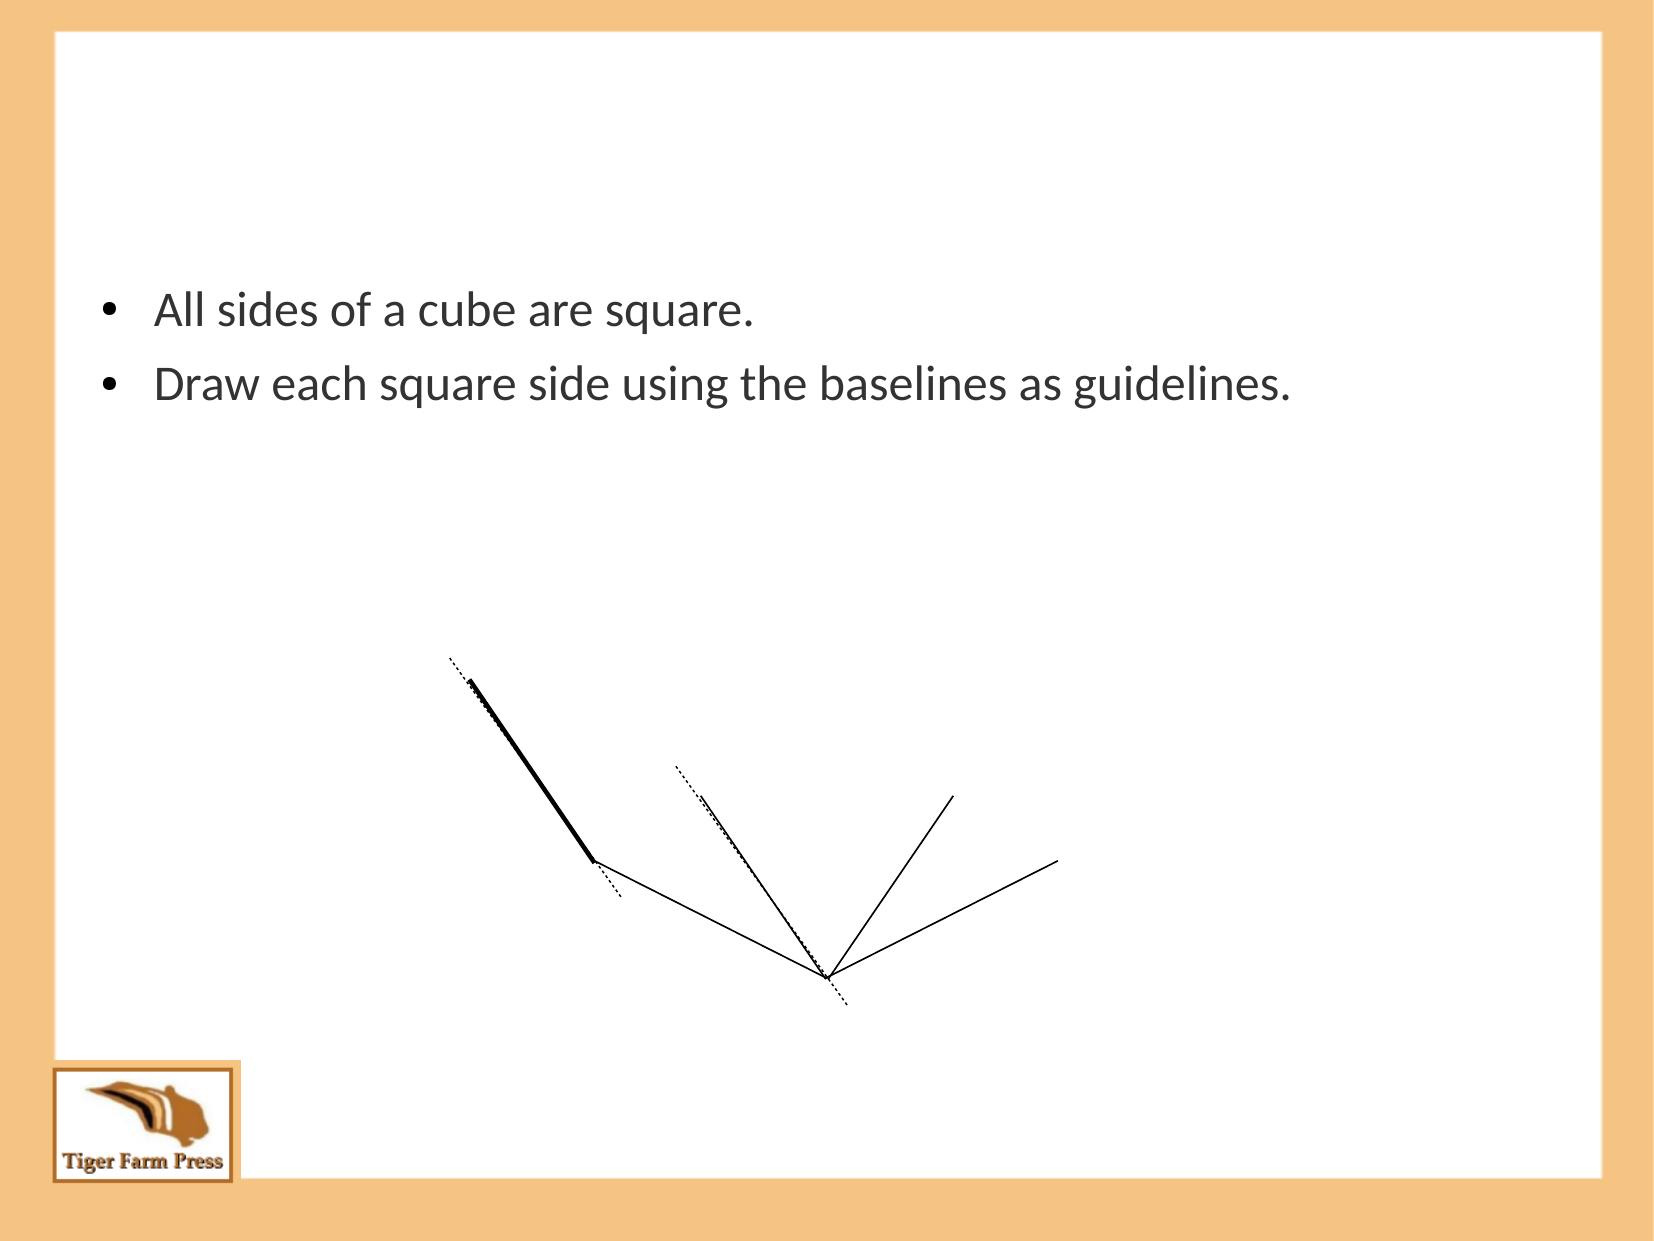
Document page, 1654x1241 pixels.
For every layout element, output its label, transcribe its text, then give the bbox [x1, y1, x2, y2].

picture [0, 0, 1654, 1241]
list All sides of a cube are square. Draw each square side using the baselines as guidelines. [82, 290, 1572, 1109]
